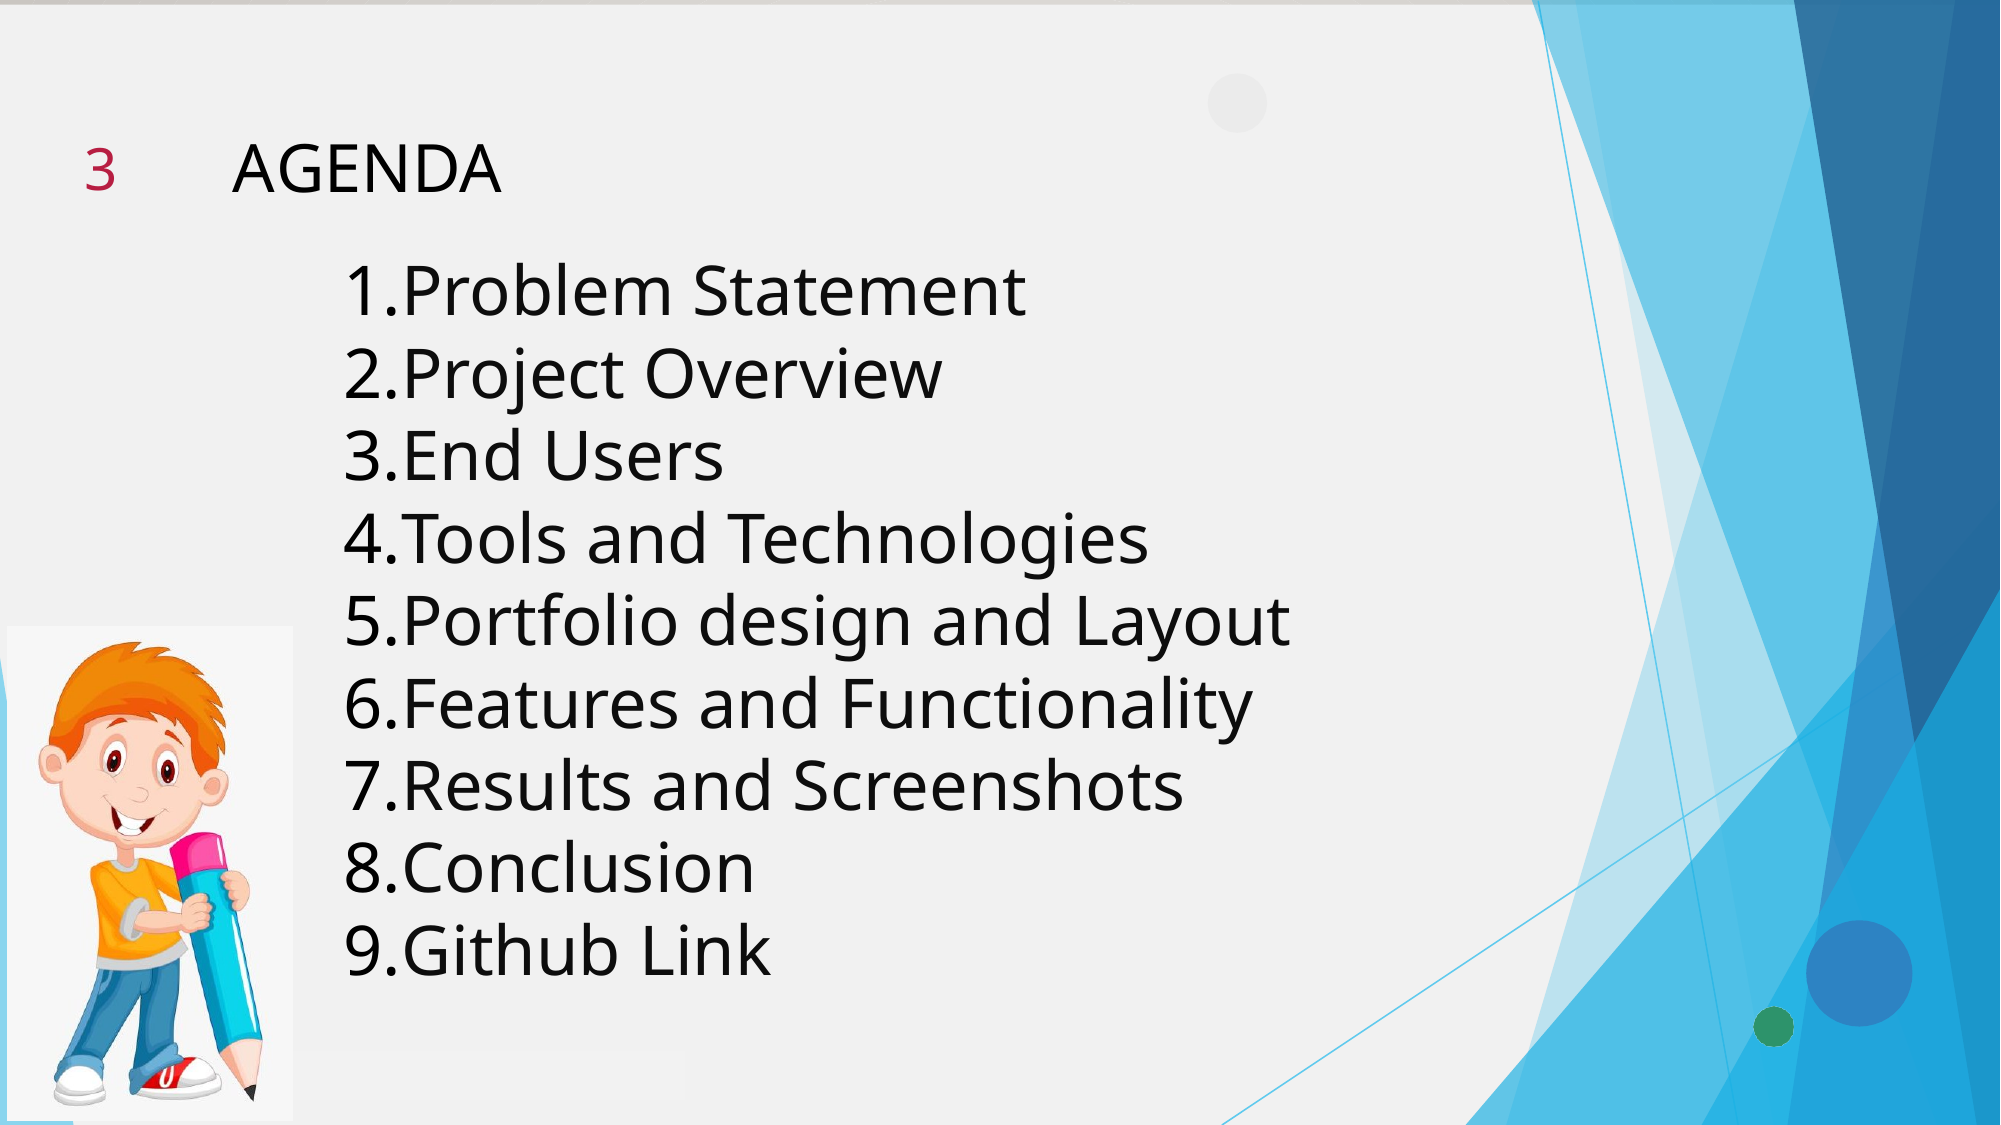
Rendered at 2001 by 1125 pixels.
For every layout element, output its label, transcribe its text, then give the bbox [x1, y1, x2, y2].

text_box [0, 0, 2000, 1125]
picture [7, 626, 685, 1121]
text_box Problem Statement Project Overview End Users Tools and Technologies Portfolio design and Layout Features and Functionality Results and Screenshots Conclusion Github Link [328, 157, 1518, 860]
slide_number 3 [78, 131, 212, 214]
title AGENDA [230, 123, 618, 207]
picture [1753, 1006, 1794, 1047]
